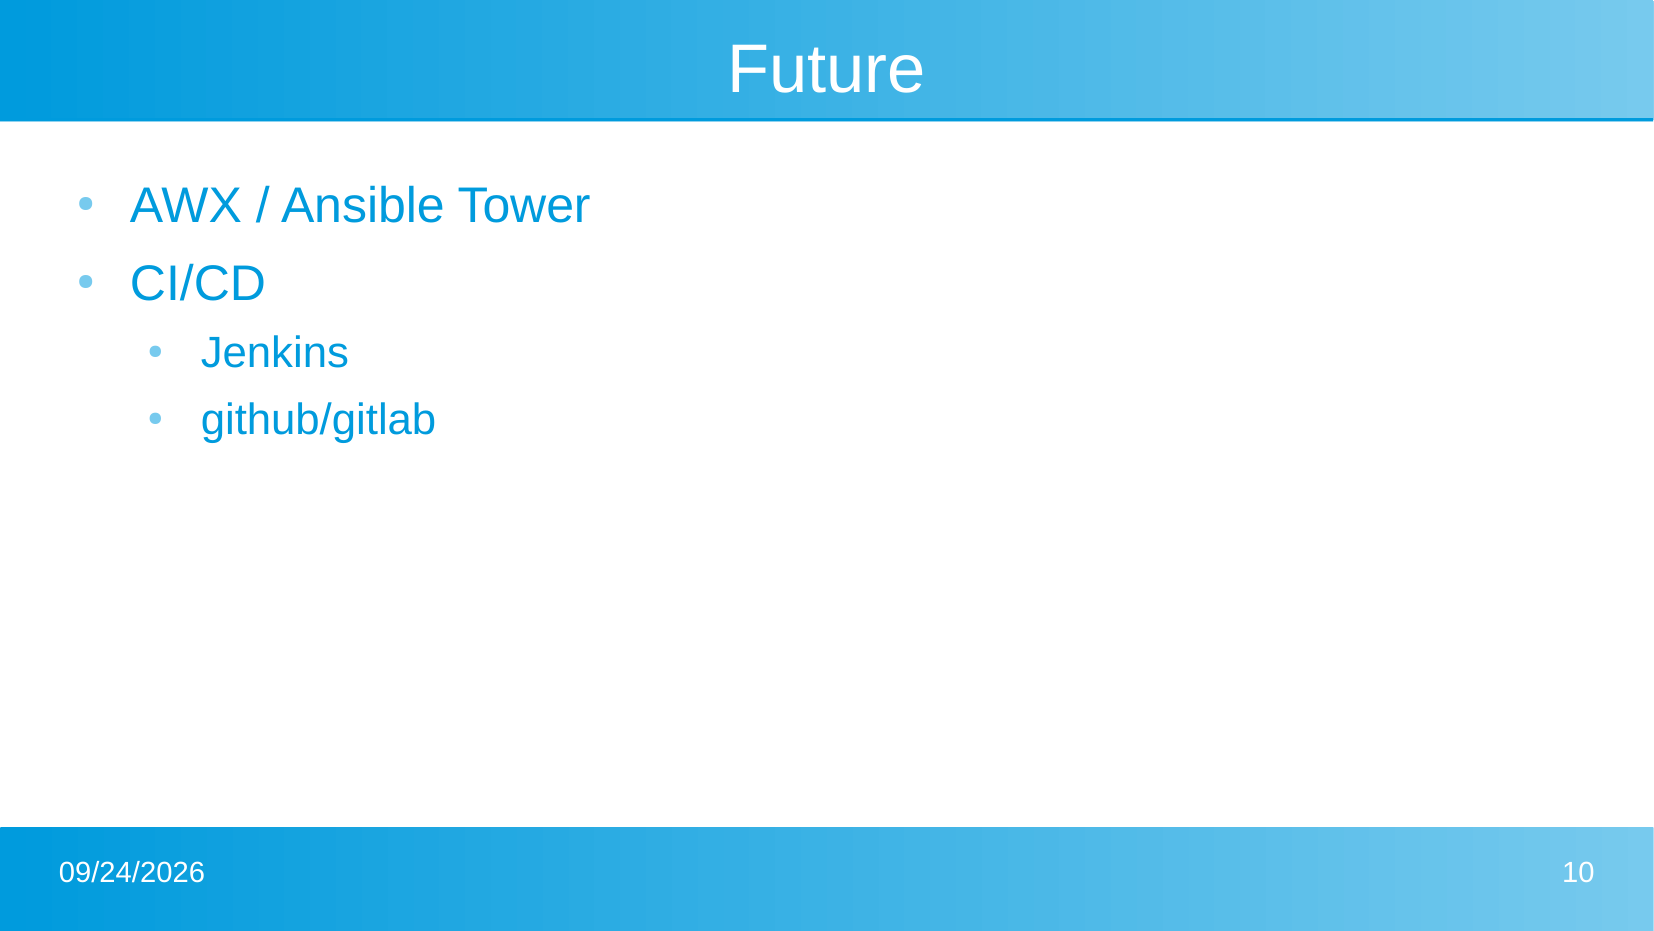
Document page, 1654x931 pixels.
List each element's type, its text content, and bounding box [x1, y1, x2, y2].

list AWX / Ansible Tower CI/CD Jenkins github/gitlab [59, 177, 1595, 768]
title Future [59, 29, 1595, 108]
